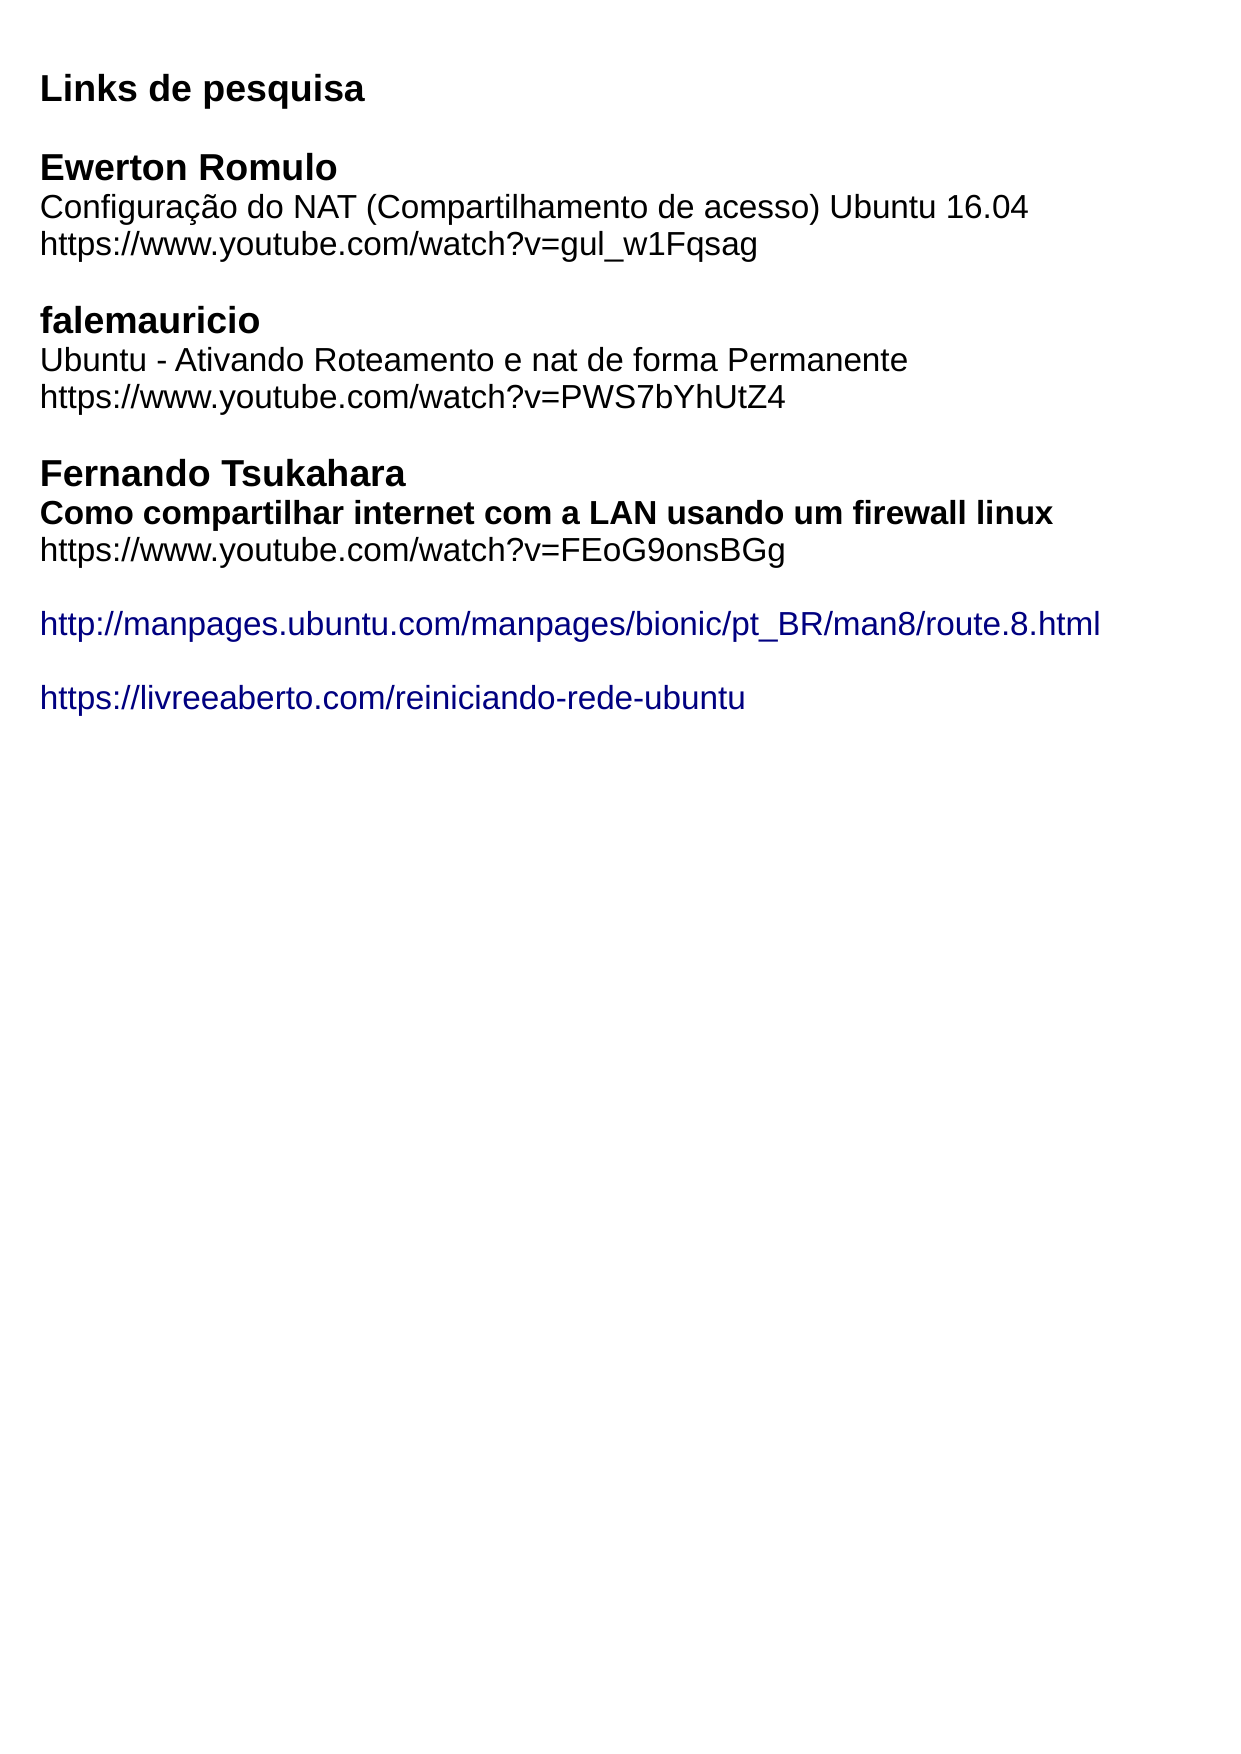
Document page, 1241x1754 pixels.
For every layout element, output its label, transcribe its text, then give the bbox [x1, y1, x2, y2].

text_box Links de pesquisa Ewerton Romulo Configuração do NAT (Compartilhamento de acesso) Ubuntu 16.04 https://www.youtube.com/watch?v=gul_w1Fqsag falemauricio Ubuntu - Ativando Roteamento e nat de forma Permanente https://www.youtube.com/watch?v=PWS7bYhUtZ4 Fernando Tsukahara Como compartilhar internet com a LAN usando um firewall linux https://www.youtube.com/watch?v=FEoG9onsBGg http://manpages.ubuntu.com/manpages/bionic/pt_BR/man8/route.8.html https://livreeaberto.com/reiniciando-rede-ubuntu [25, 60, 1241, 1754]
